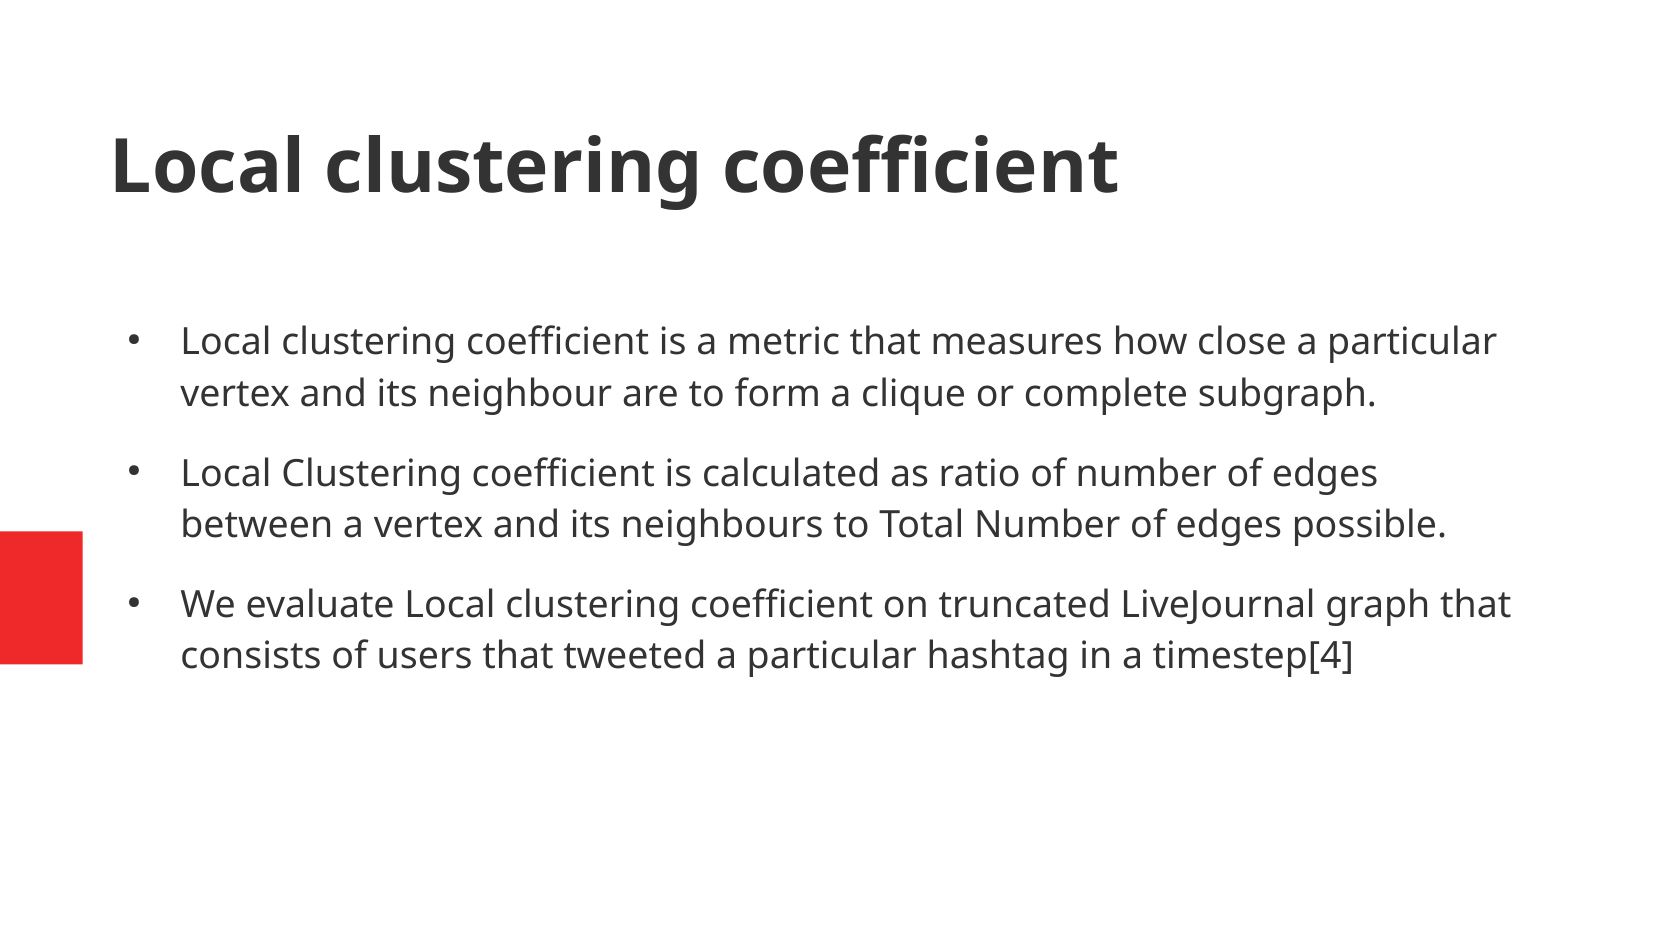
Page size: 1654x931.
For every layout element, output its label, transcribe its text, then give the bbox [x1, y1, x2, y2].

title Local clustering coefficient [109, 75, 1516, 253]
list Local clustering coefficient is a metric that measures how close a particular vertex and its neighbour are to form a clique or complete subgraph. Local Clustering coefficient is calculated as ratio of number of edges between a vertex and its neighbours to Total Number of edges possible. We evaluate Local clustering coefficient on truncated LiveJournal graph that consists of users that tweeted a particular hashtag in a timestep[4] [109, 315, 1516, 855]
